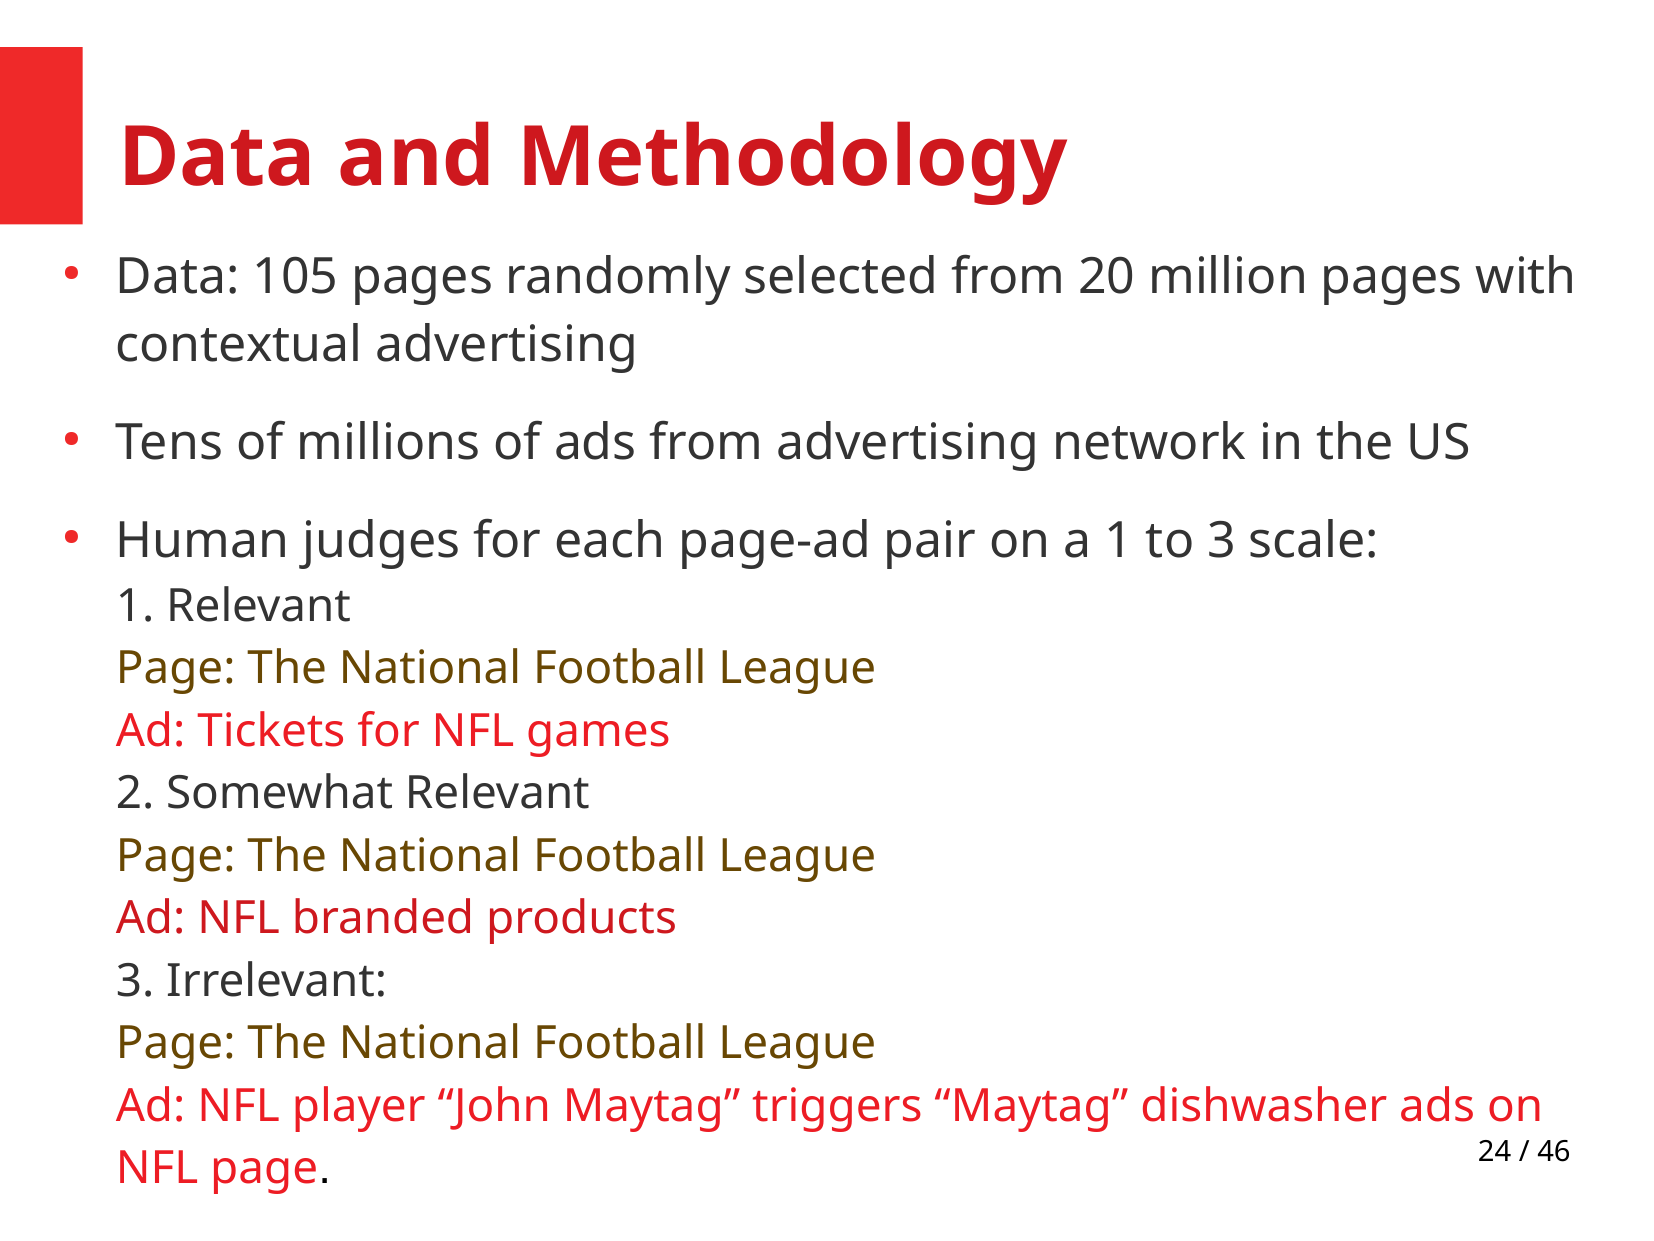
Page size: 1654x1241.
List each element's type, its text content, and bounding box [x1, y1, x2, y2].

list Data: 105 pages randomly selected from 20 million pages with contextual advertising Tens of millions of ads from advertising network in the US Human judges for each page-ad pair on a 1 to 3 scale: 1. Relevant Page: The National Football League Ad: Tickets for NFL games 2. Somewhat Relevant Page: The National Football League Ad: NFL branded products 3. Irrelevant: Page: The National Football League Ad: NFL player “John Maytag” triggers “Maytag” dishwasher ads on NFL page. [45, 240, 1606, 1231]
title Data and Methodology [118, 49, 1571, 240]
